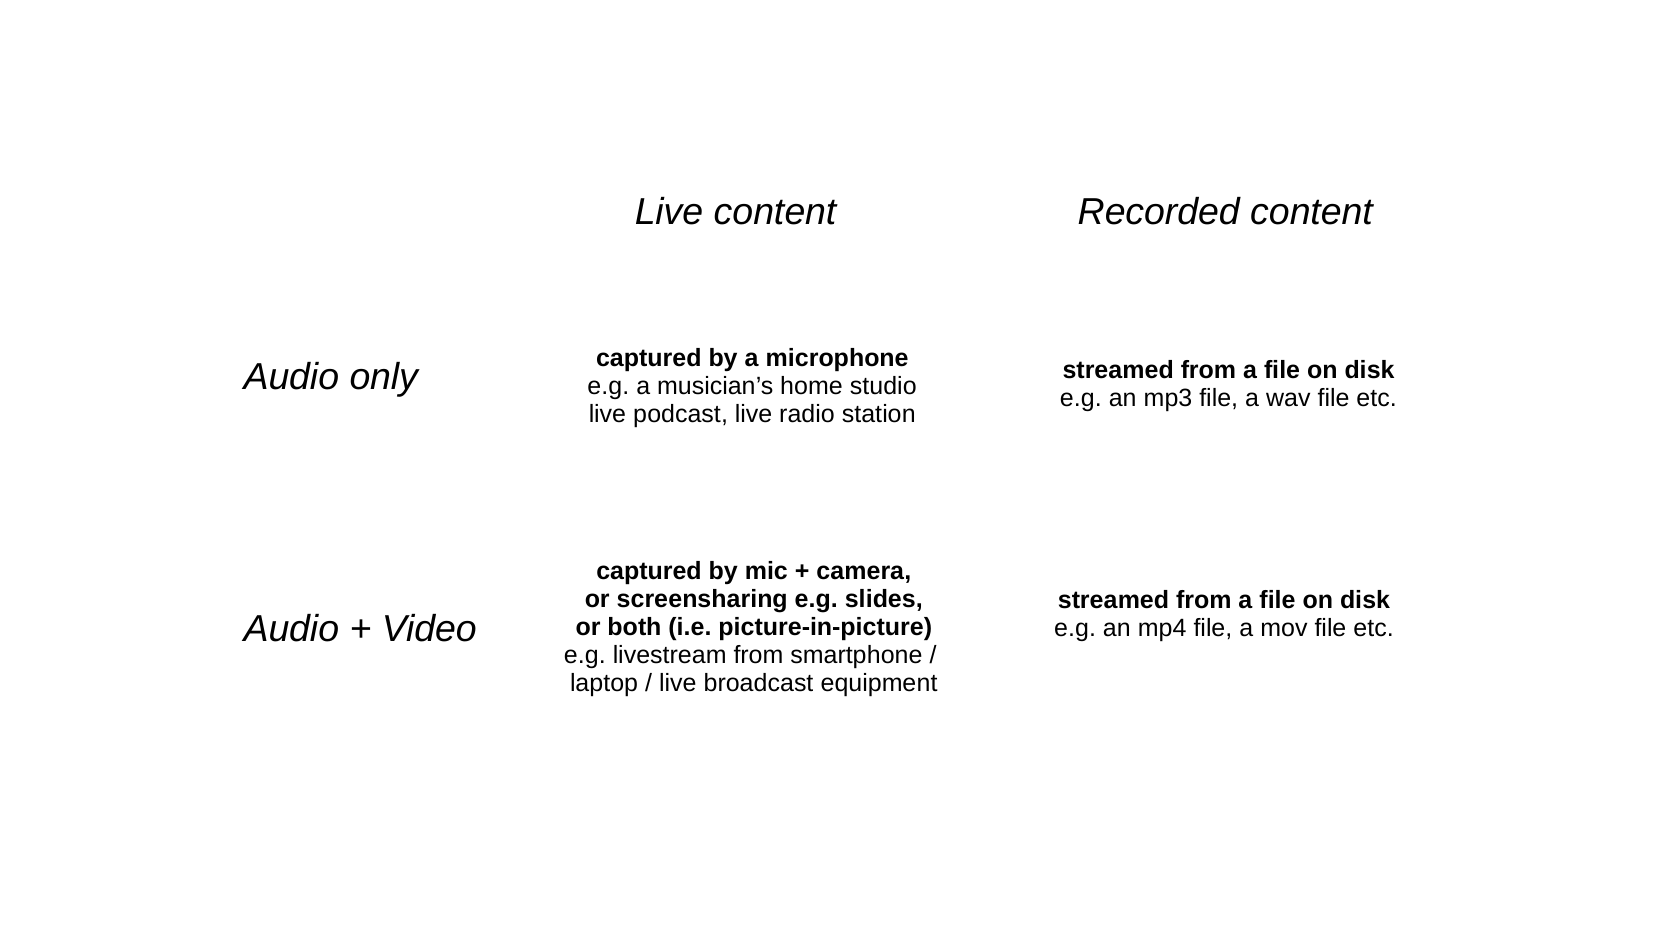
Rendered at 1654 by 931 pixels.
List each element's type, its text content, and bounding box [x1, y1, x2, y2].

text_box Live content Recorded content [620, 183, 1388, 240]
text_box Audio only Audio + Video [228, 348, 492, 658]
text_box captured by a microphone e.g. a musician’s home studio live podcast, live radio station [572, 336, 933, 436]
text_box captured by mic + camera, or screensharing e.g. slides, or both (i.e. picture-in-picture) e.g. livestream from smartphone / laptop / live broadcast equipment [549, 549, 960, 705]
text_box streamed from a file on disk e.g. an mp3 file, a wav file etc. [1045, 348, 1413, 420]
text_box streamed from a file on disk e.g. an mp4 file, a mov file etc. [1039, 578, 1410, 650]
